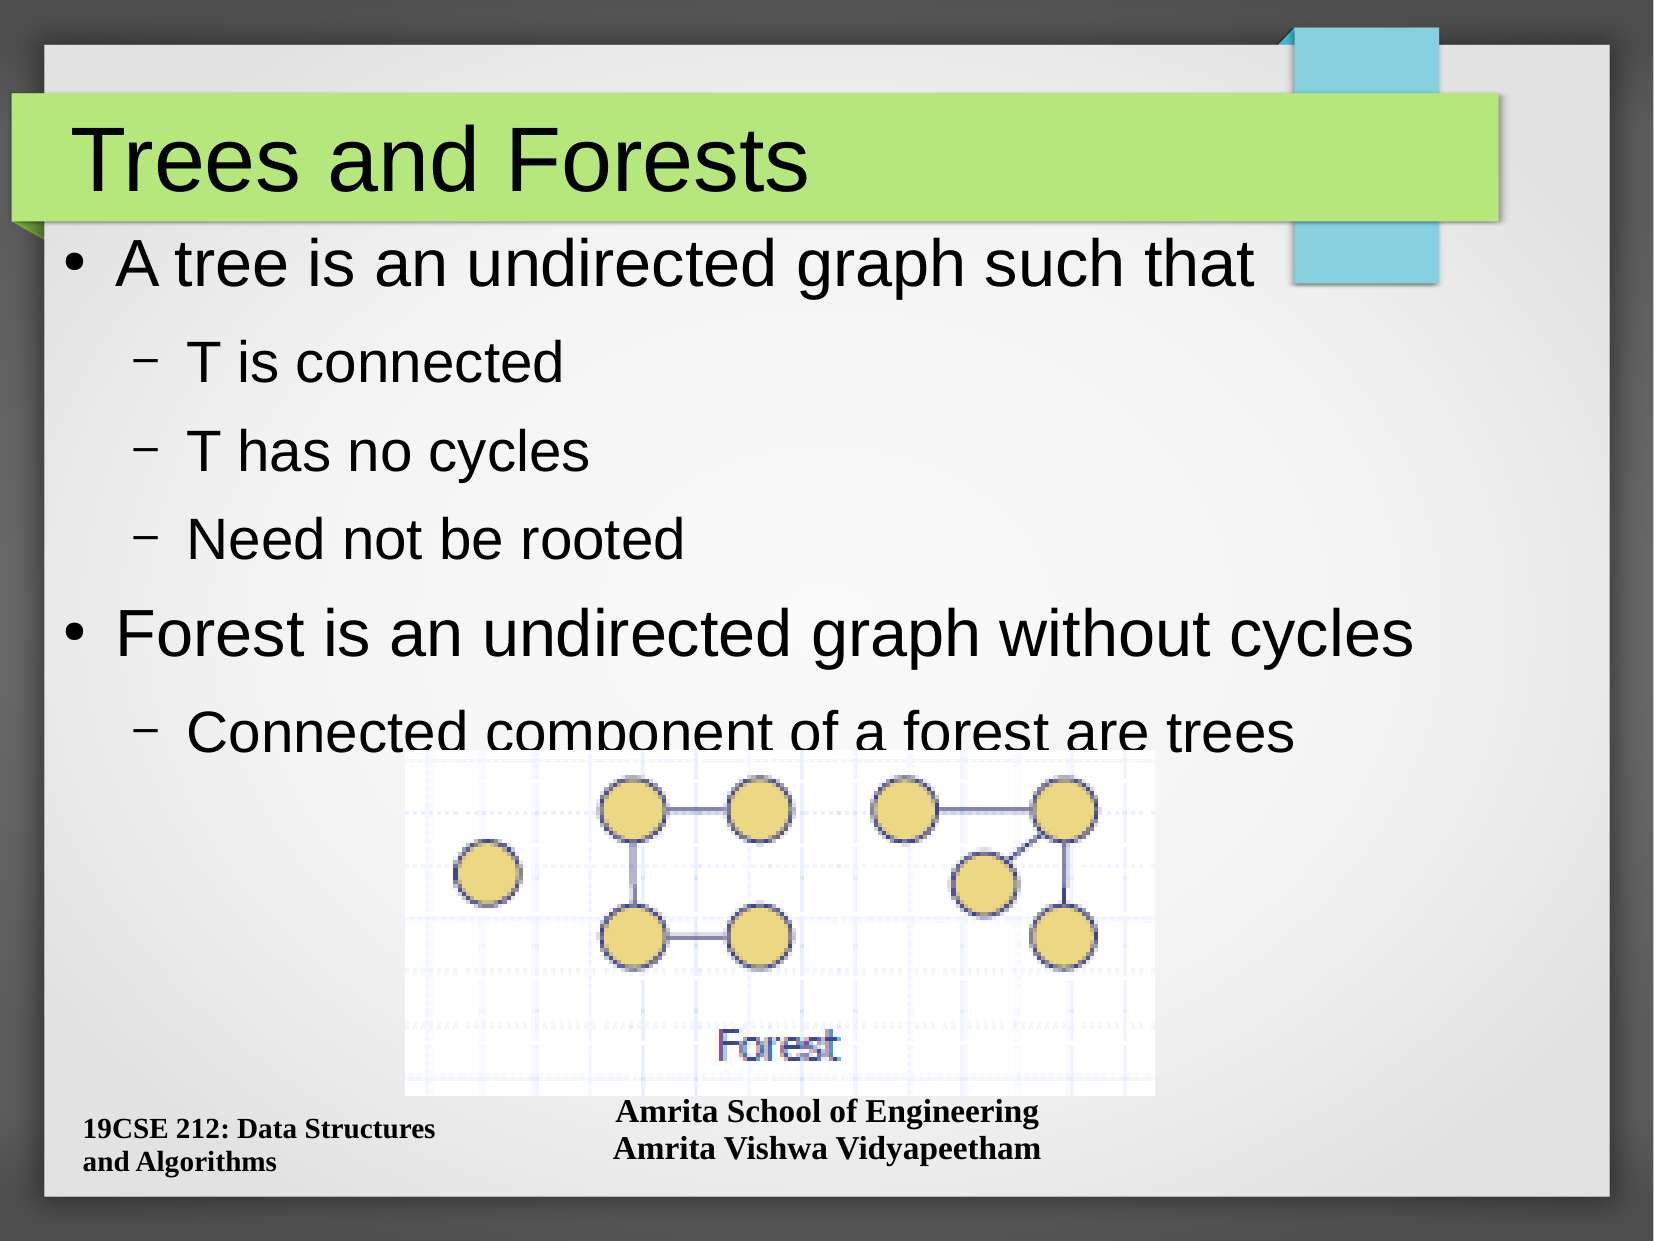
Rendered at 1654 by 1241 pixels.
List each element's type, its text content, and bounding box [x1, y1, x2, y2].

picture [0, 0, 1654, 1241]
list A tree is an undirected graph such that T is connected T has no cycles Need not be rooted Forest is an undirected graph without cycles Connected component of a forest are trees [45, 225, 1591, 945]
title Trees and Forests [70, 106, 1229, 213]
